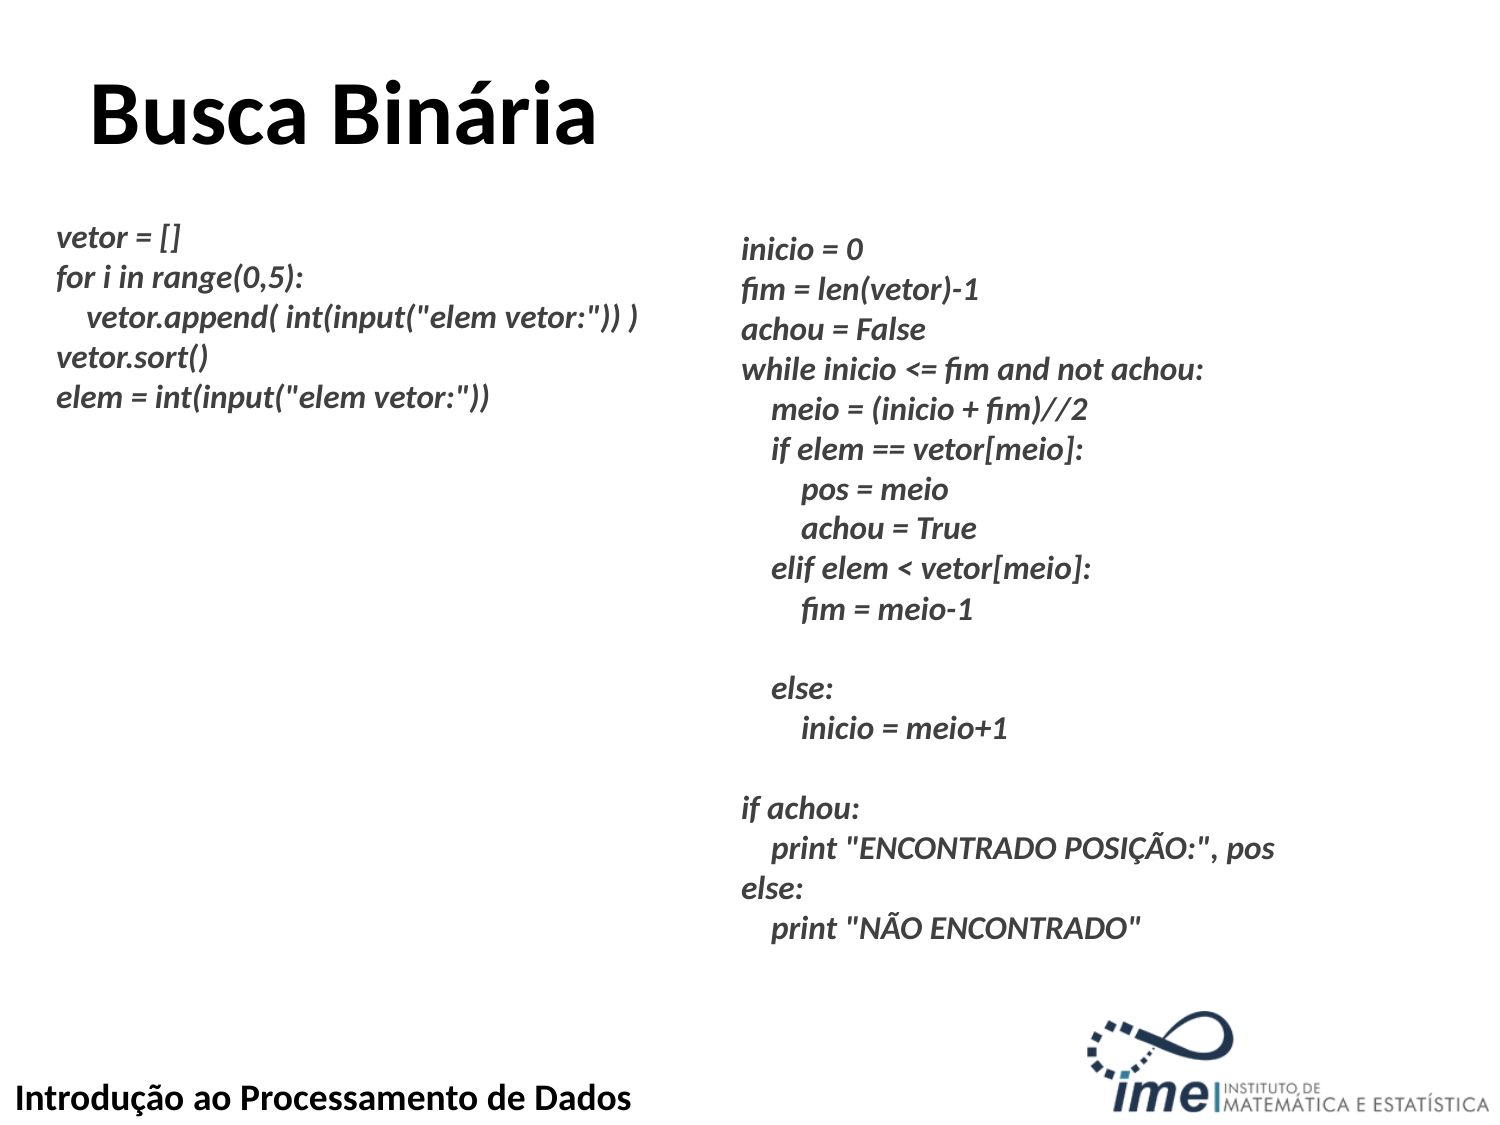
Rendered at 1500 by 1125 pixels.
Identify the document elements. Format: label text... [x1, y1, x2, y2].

title Busca Binária [75, 45, 1425, 233]
picture [1086, 1011, 1495, 1115]
text_box vetor = [] for i in range(0,5): vetor.append( int(input("elem vetor:")) ) vetor.sort() elem = int(input("elem vetor:")) [41, 208, 717, 473]
text_box inicio = 0 fim = len(vetor)-1 achou = False while inicio <= fim and not achou: meio = (inicio + fim)//2 if elem == vetor[meio]: pos = meio achou = True elif elem < vetor[meio]: fim = meio-1 else: inicio = meio+1 if achou: print "ENCONTRADO POSIÇÃO:", pos else: print "NÃO ENCONTRADO" [726, 219, 1402, 1004]
